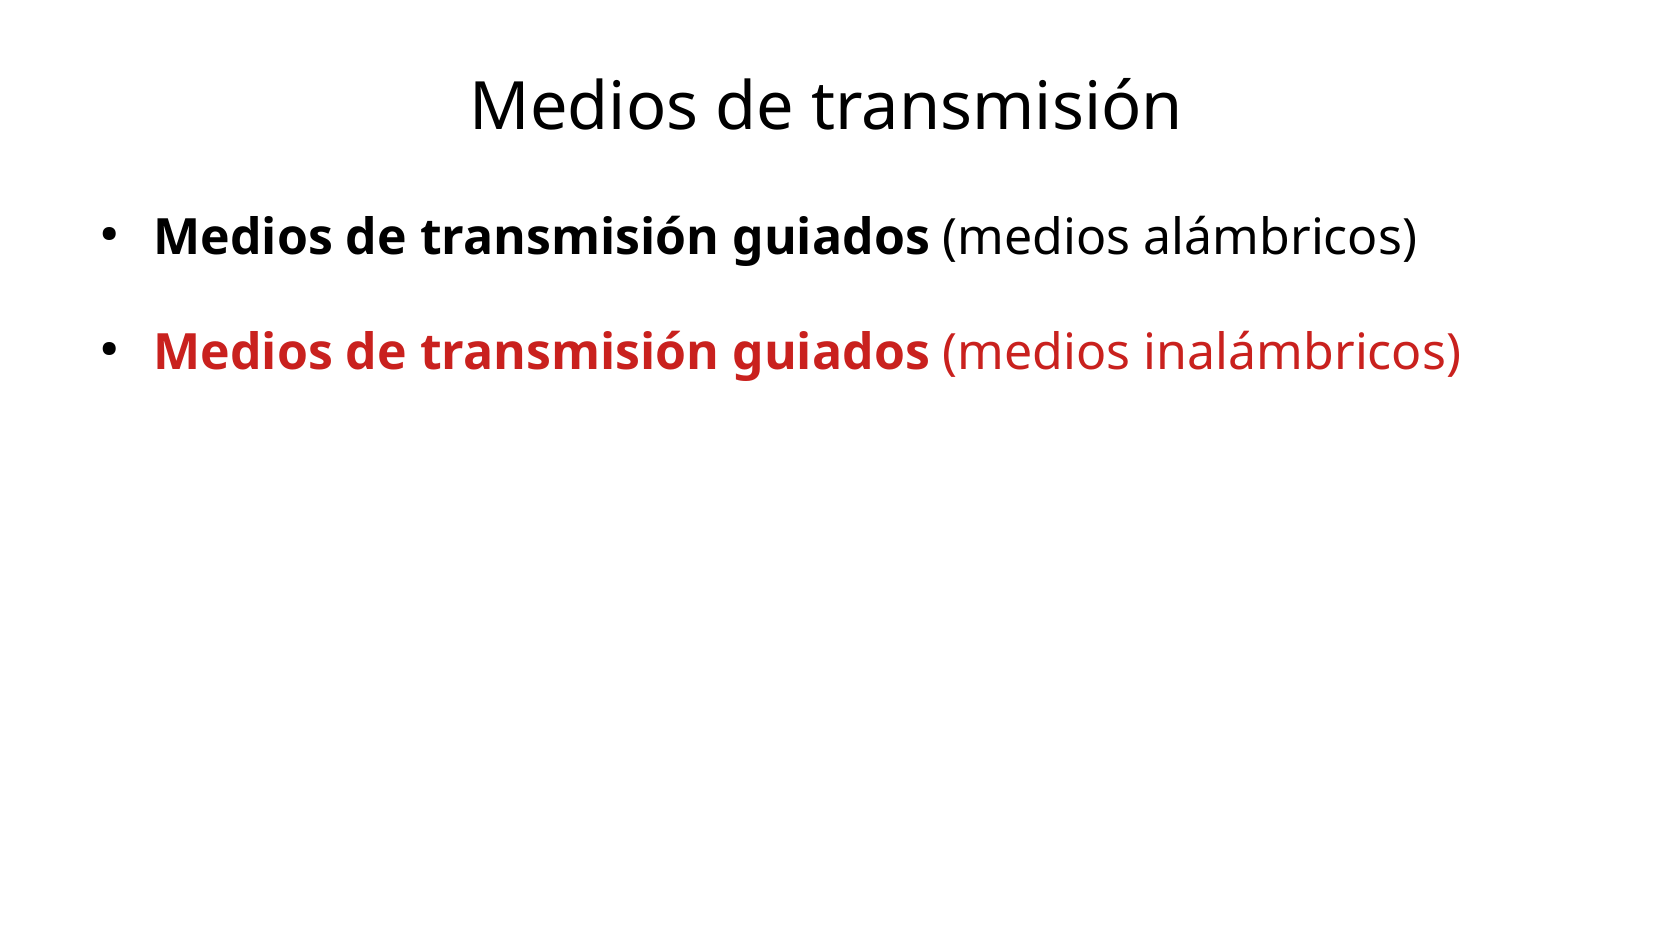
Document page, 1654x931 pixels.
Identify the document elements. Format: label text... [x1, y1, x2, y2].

title Medios de transmisión [82, 48, 1571, 160]
list Medios de transmisión guiados (medios alámbricos) Medios de transmisión guiados (medios inalámbricos) [82, 200, 1565, 880]
